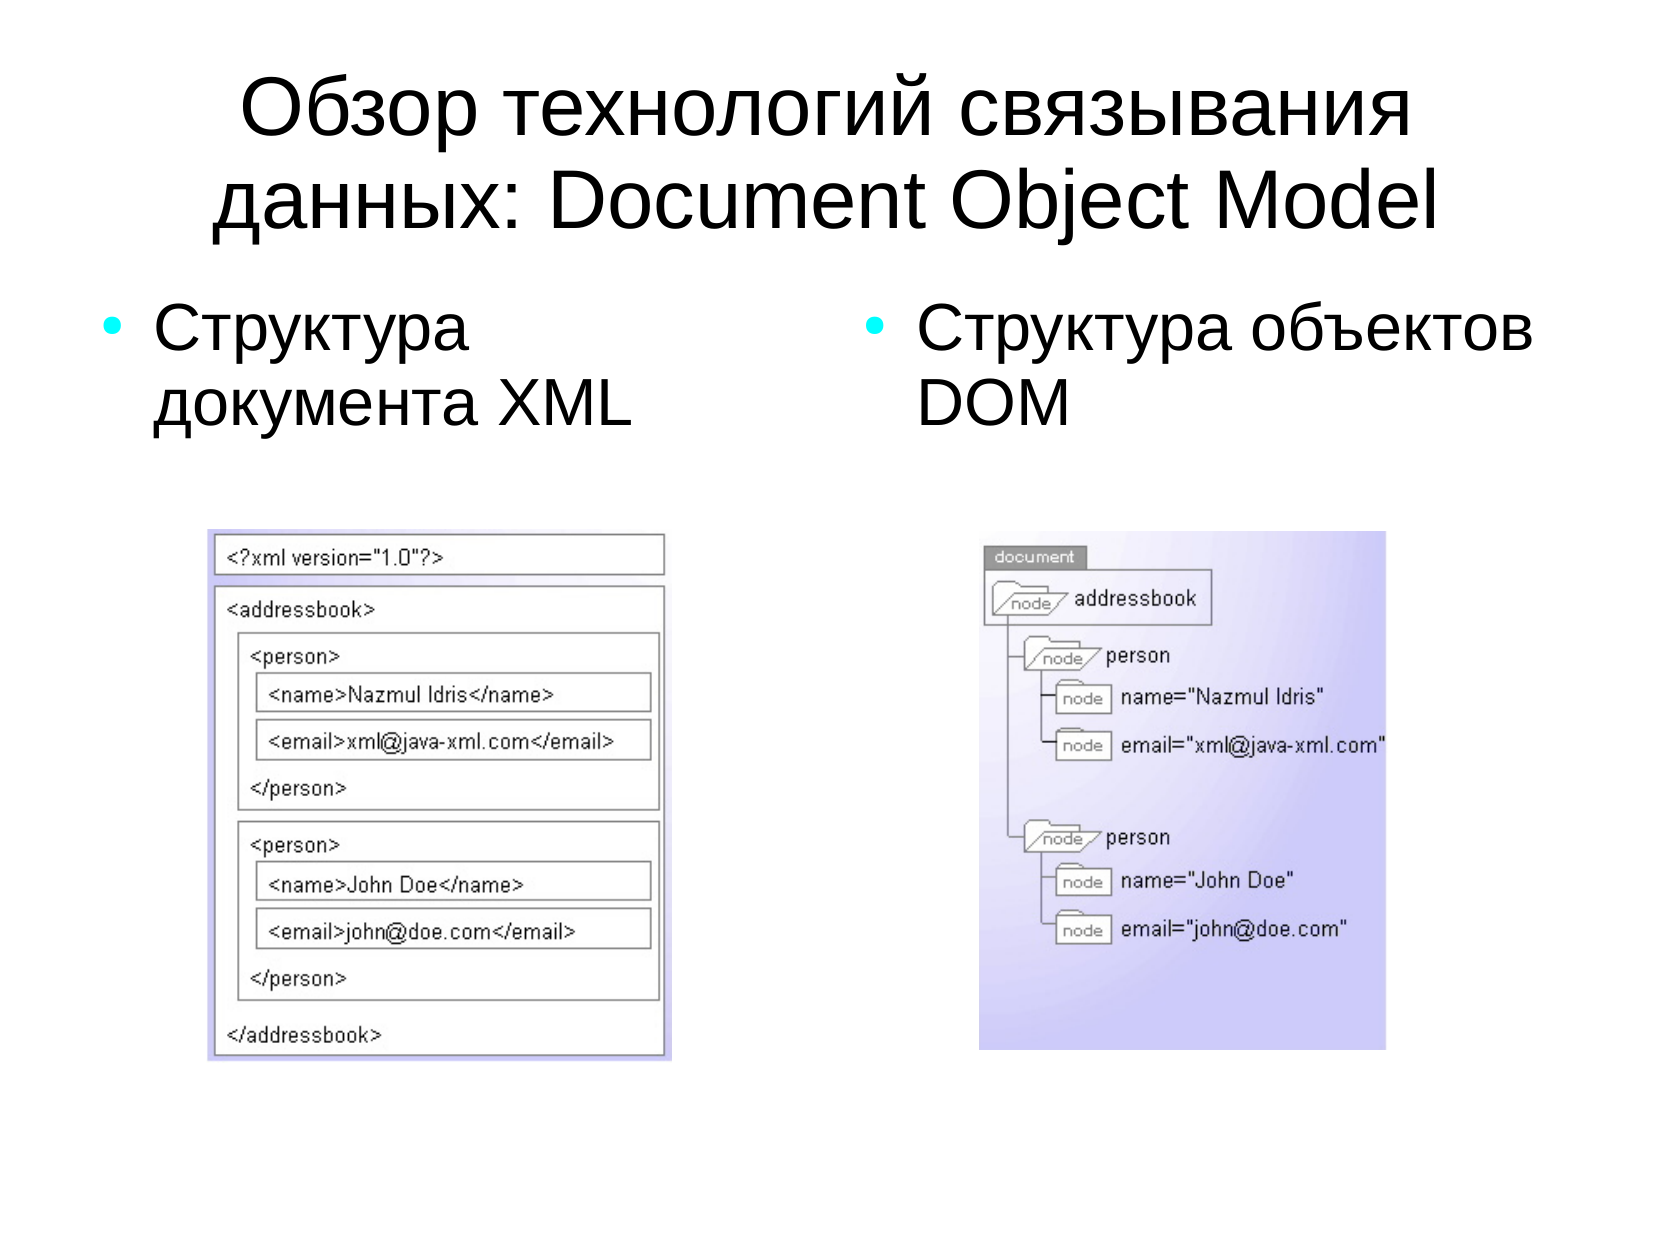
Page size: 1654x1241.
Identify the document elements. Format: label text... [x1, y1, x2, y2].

list Структура объектов DOM [845, 290, 1572, 1109]
picture [979, 531, 1388, 1050]
title Обзор технологий связывания данных: Document Object Model [82, 49, 1571, 257]
picture [206, 529, 672, 1063]
list Структура документа XML [82, 290, 809, 1109]
